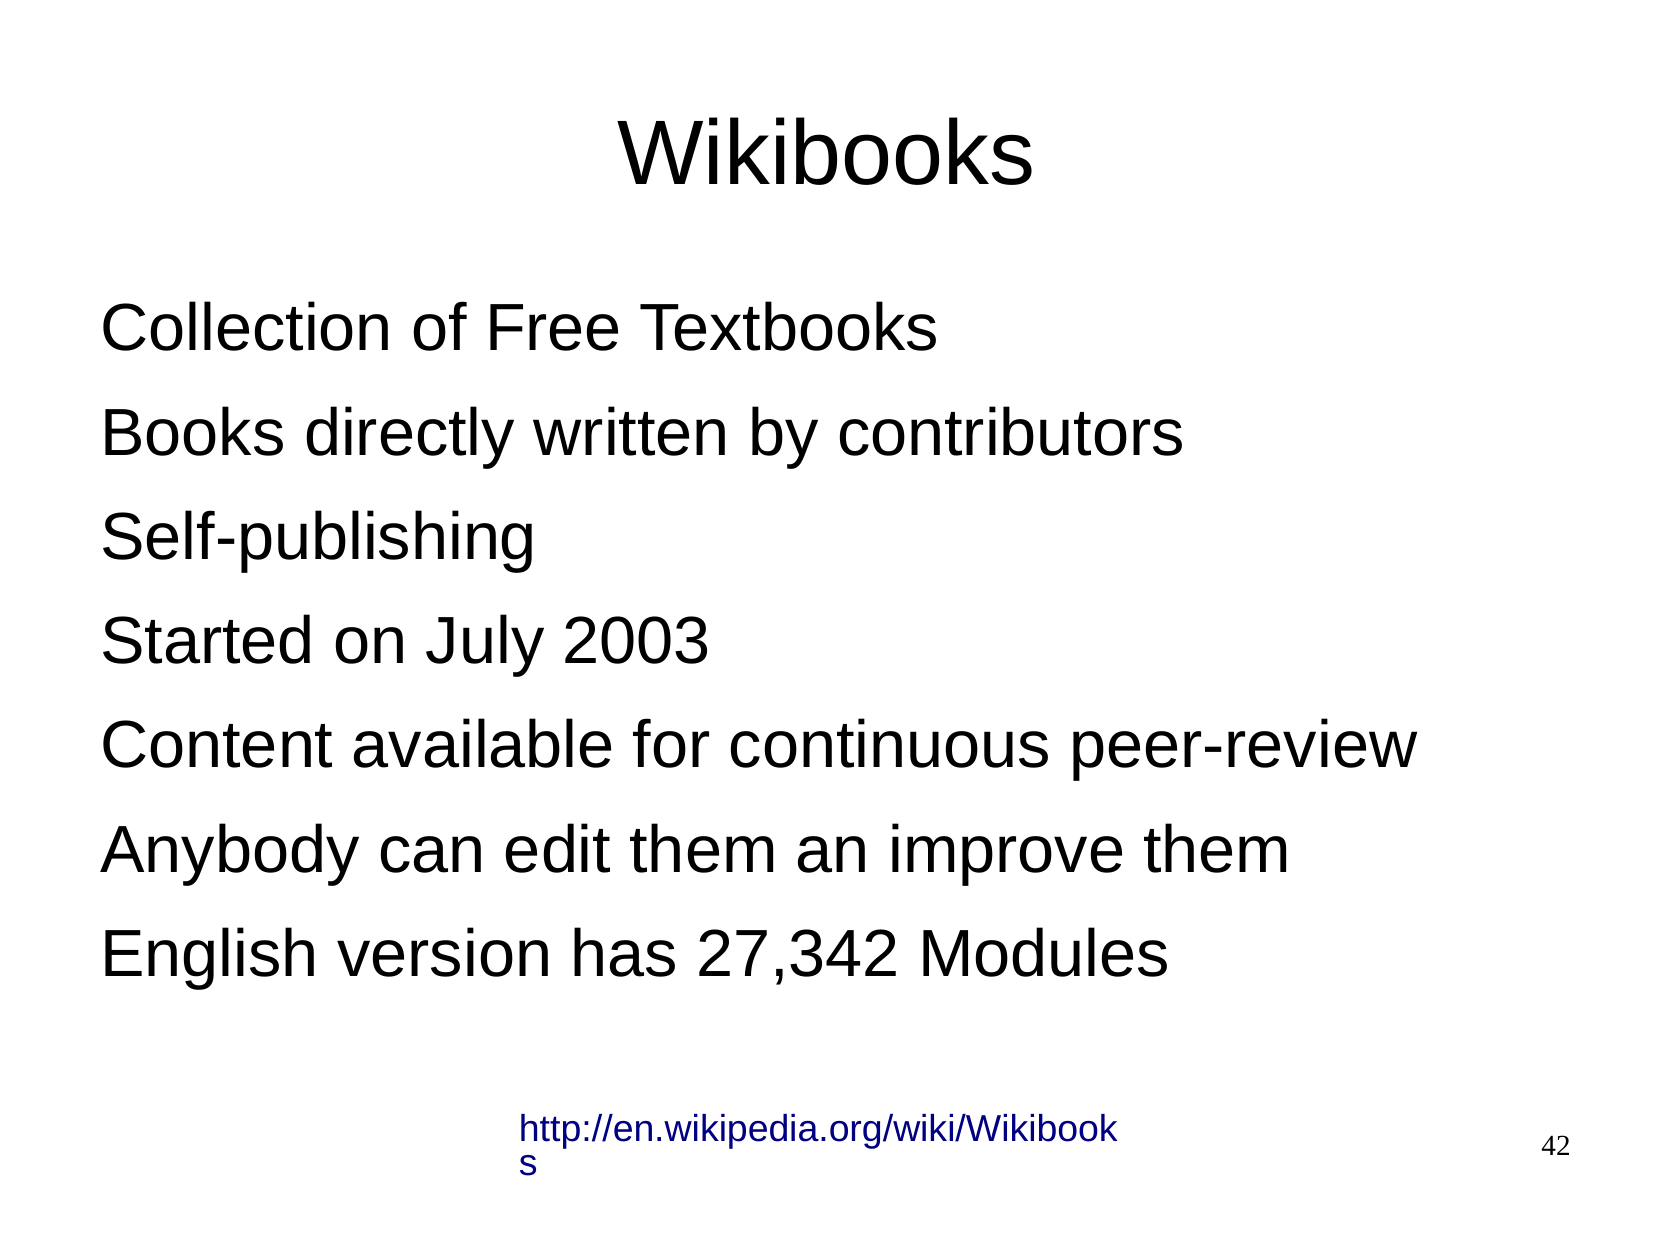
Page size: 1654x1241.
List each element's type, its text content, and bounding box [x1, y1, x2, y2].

title Wikibooks [82, 49, 1571, 257]
text_box http://en.wikipedia.org/wiki/Wikibooks [504, 1099, 1150, 1157]
list Collection of Free Textbooks Books directly written by contributors Self-publishing Started on July 2003 Content available for continuous peer-review Anybody can edit them an improve them English version has 27,342 Modules [82, 290, 1571, 1094]
